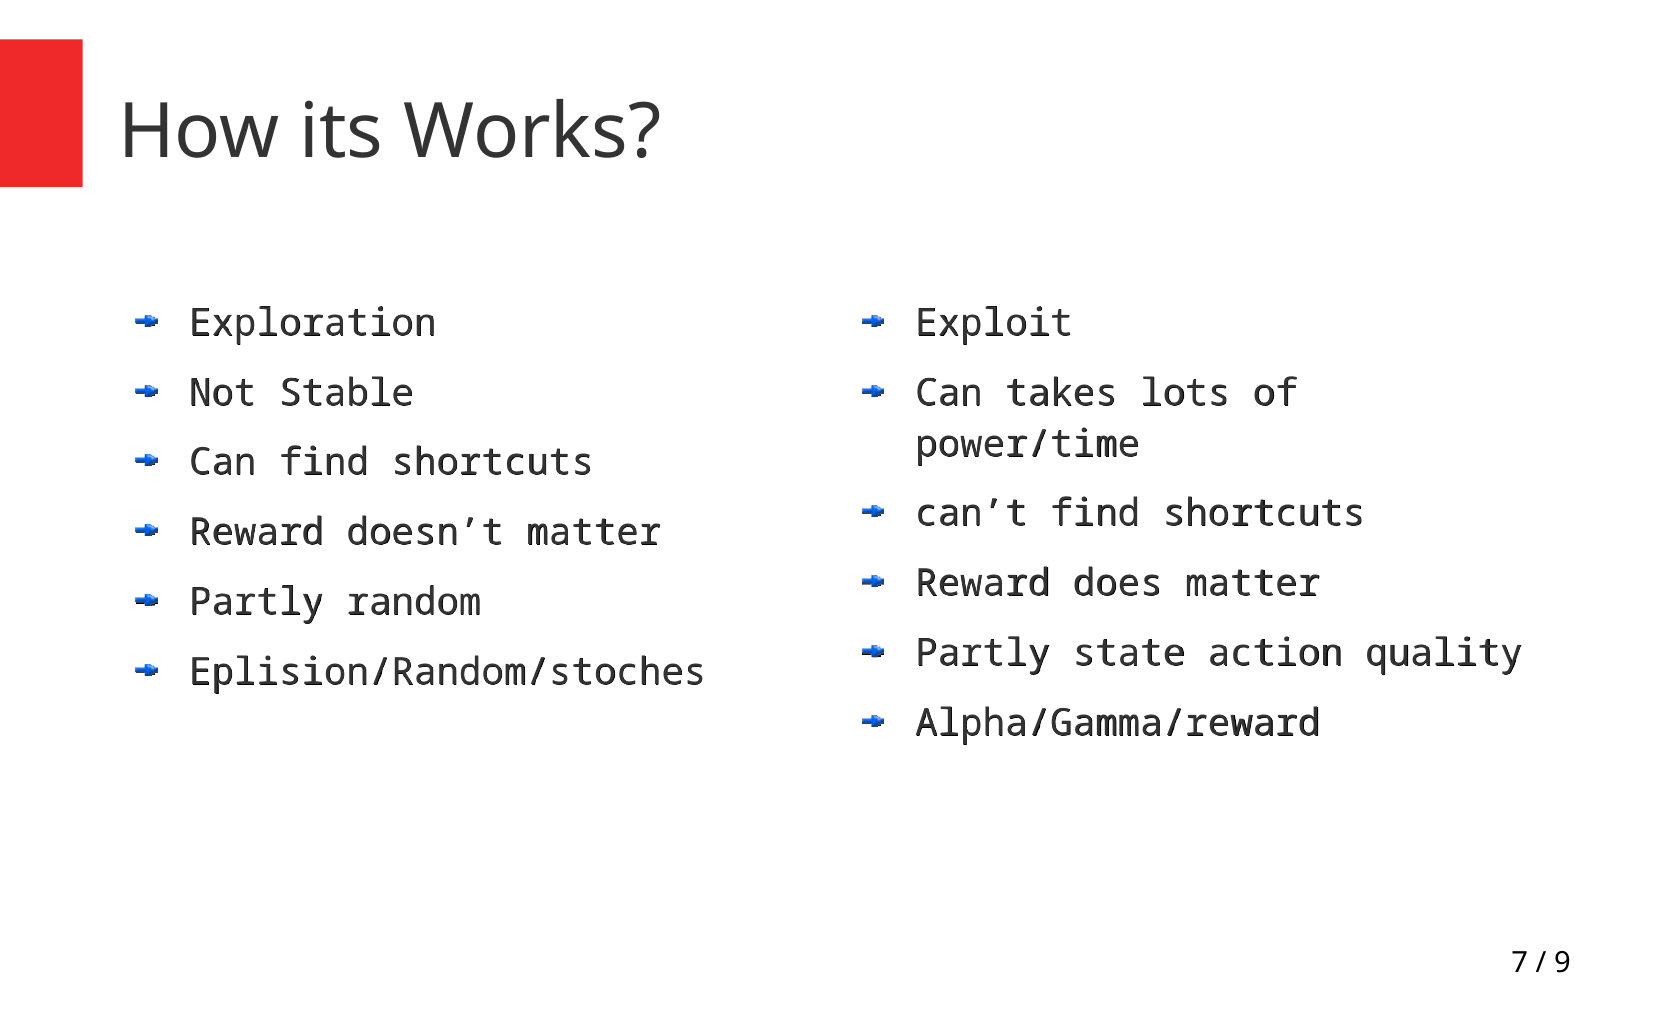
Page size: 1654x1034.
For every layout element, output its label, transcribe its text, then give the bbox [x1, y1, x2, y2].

list Exploit Can takes lots of power/time can’t find shortcuts Reward does matter Partly state action quality Alpha/Gamma/reward [844, 295, 1536, 895]
title How its Works? [118, 41, 1571, 214]
list Exploration Not Stable Can find shortcuts Reward doesn’t matter Partly random Eplision/Random/stoches [118, 295, 810, 895]
